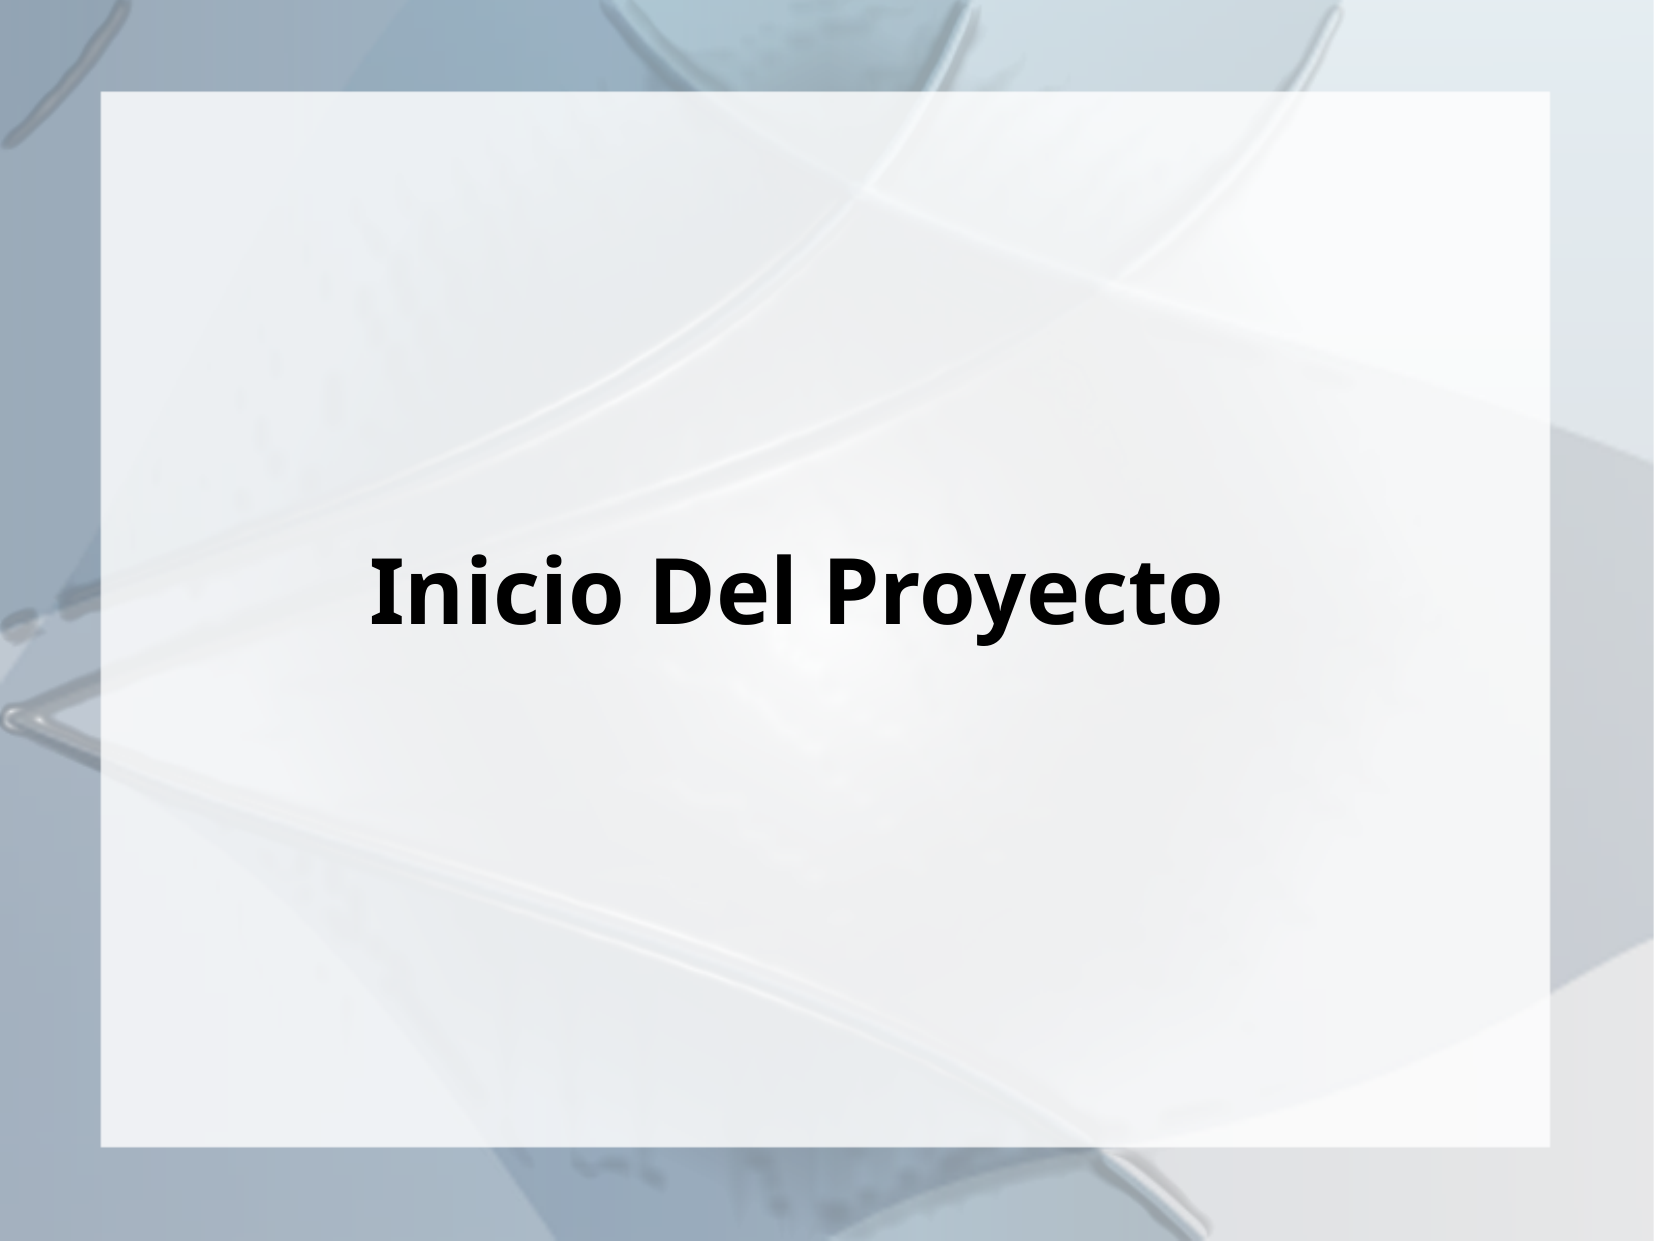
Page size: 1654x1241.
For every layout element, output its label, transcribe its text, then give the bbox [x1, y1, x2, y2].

text_box Inicio Del Proyecto [354, 519, 1382, 662]
picture [0, 0, 1654, 1241]
